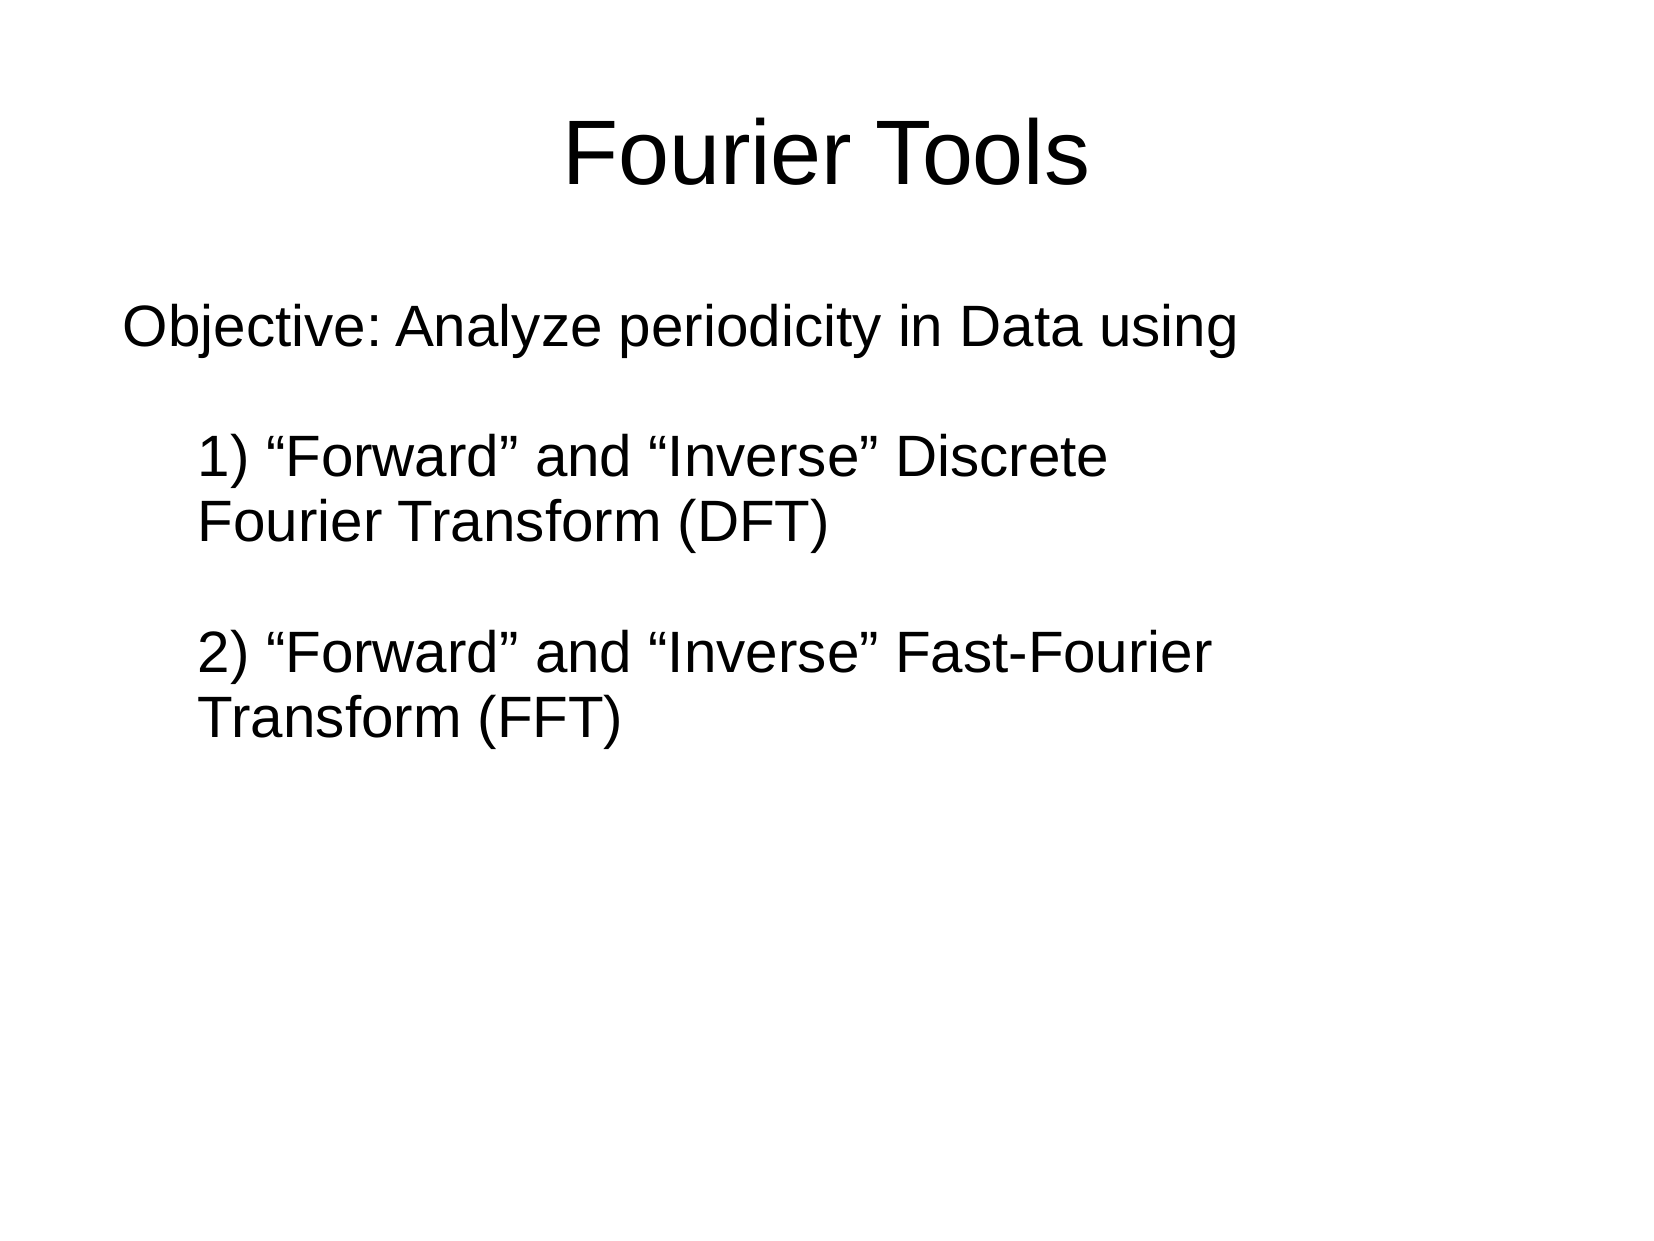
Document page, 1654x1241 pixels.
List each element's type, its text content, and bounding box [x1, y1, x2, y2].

text_box Objective: Analyze periodicity in Data using 1) “Forward” and “Inverse” Discrete Fourier Transform (DFT) 2) “Forward” and “Inverse” Fast-Fourier Transform (FFT) [108, 286, 1549, 759]
title Fourier Tools [82, 49, 1571, 257]
